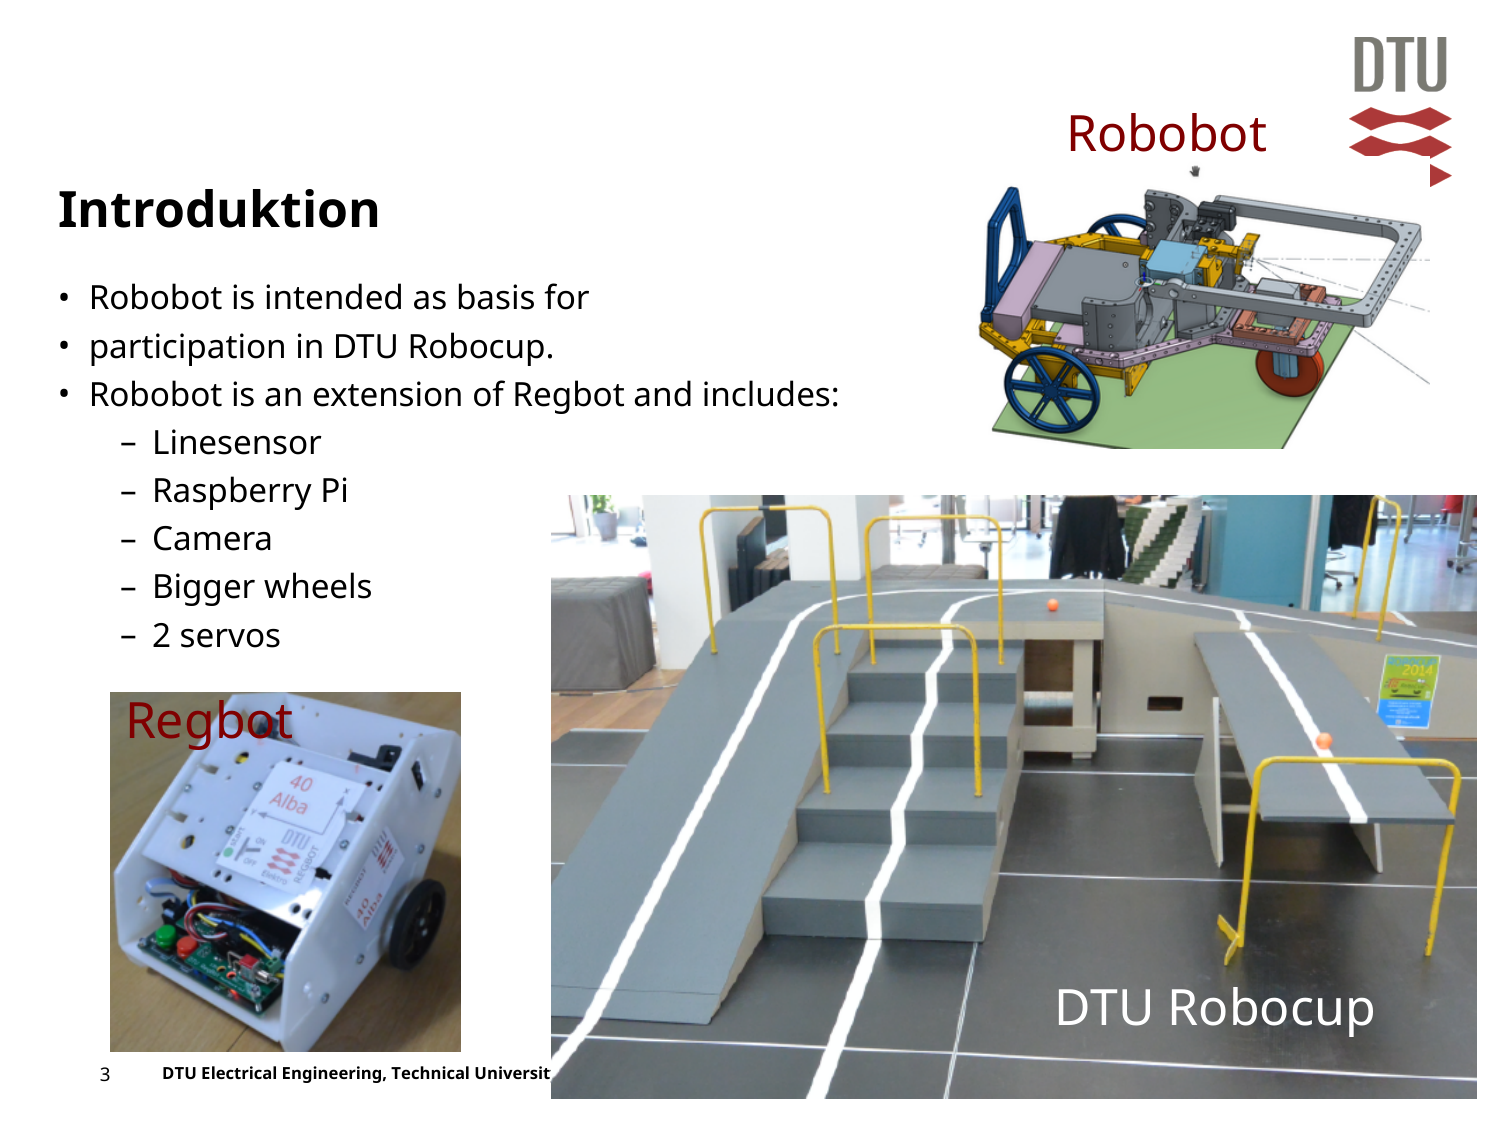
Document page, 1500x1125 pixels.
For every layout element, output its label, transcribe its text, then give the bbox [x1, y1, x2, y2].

picture [110, 692, 461, 1052]
picture [968, 37, 1452, 449]
list Robobot is intended as basis for participation in DTU Robocup. Robobot is an extension of Regbot and includes: Linesensor Raspberry Pi Camera Bigger wheels 2 servos [57, 276, 1211, 660]
picture [551, 495, 1477, 1099]
text_box Robobot [1051, 94, 1288, 170]
text_box DTU Robocup [1039, 968, 1423, 1044]
title Introduktion [58, 49, 1334, 238]
text_box Regbot [110, 681, 316, 756]
